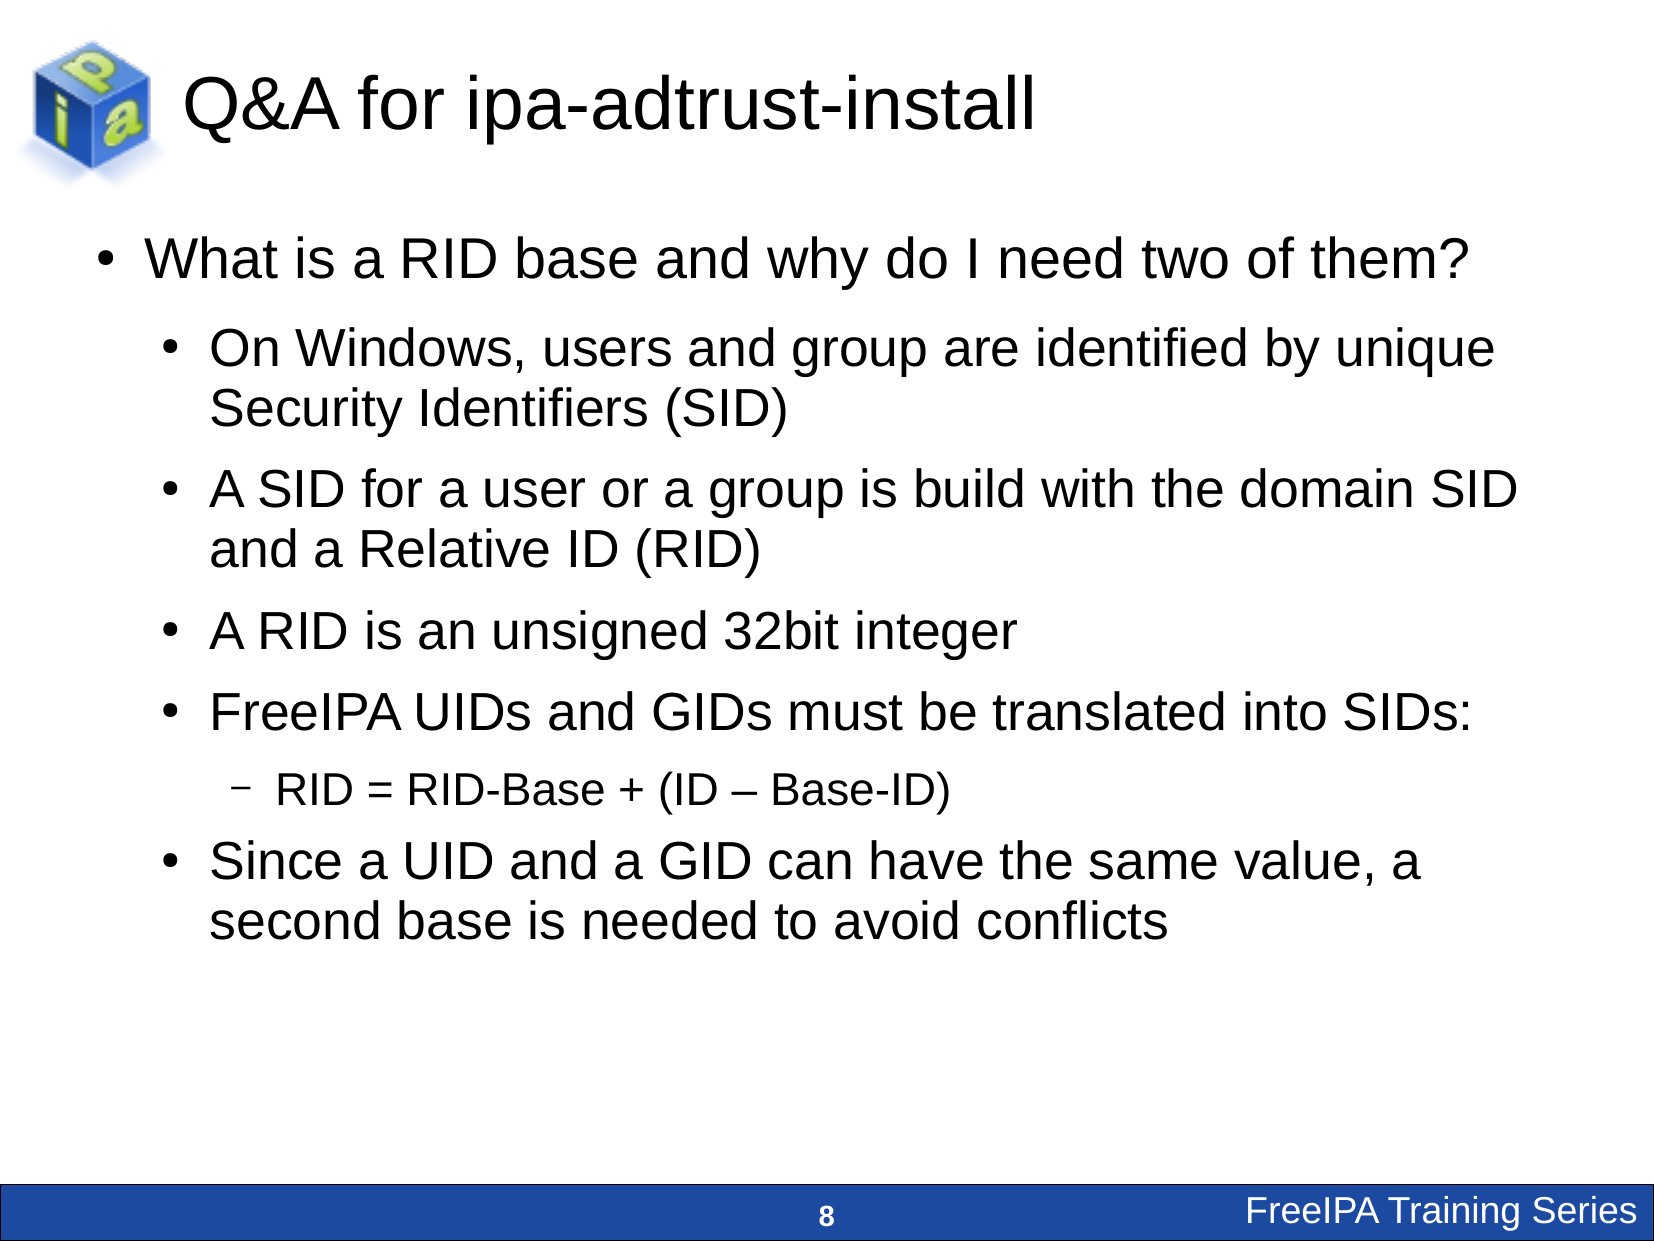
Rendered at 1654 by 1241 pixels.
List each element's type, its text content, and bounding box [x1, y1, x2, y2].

title Q&A for ipa-adtrust-install [182, 31, 1579, 177]
picture [17, 34, 165, 193]
list What is a RID base and why do I need two of them? On Windows, users and group are identified by unique Security Identifiers (SID) A SID for a user or a group is build with the domain SID and a Relative ID (RID) A RID is an unsigned 32bit integer FreeIPA UIDs and GIDs must be translated into SIDs: RID = RID-Base + (ID – Base-ID) Since a UID and a GID can have the same value, a second base is needed to avoid conflicts [79, 227, 1568, 966]
